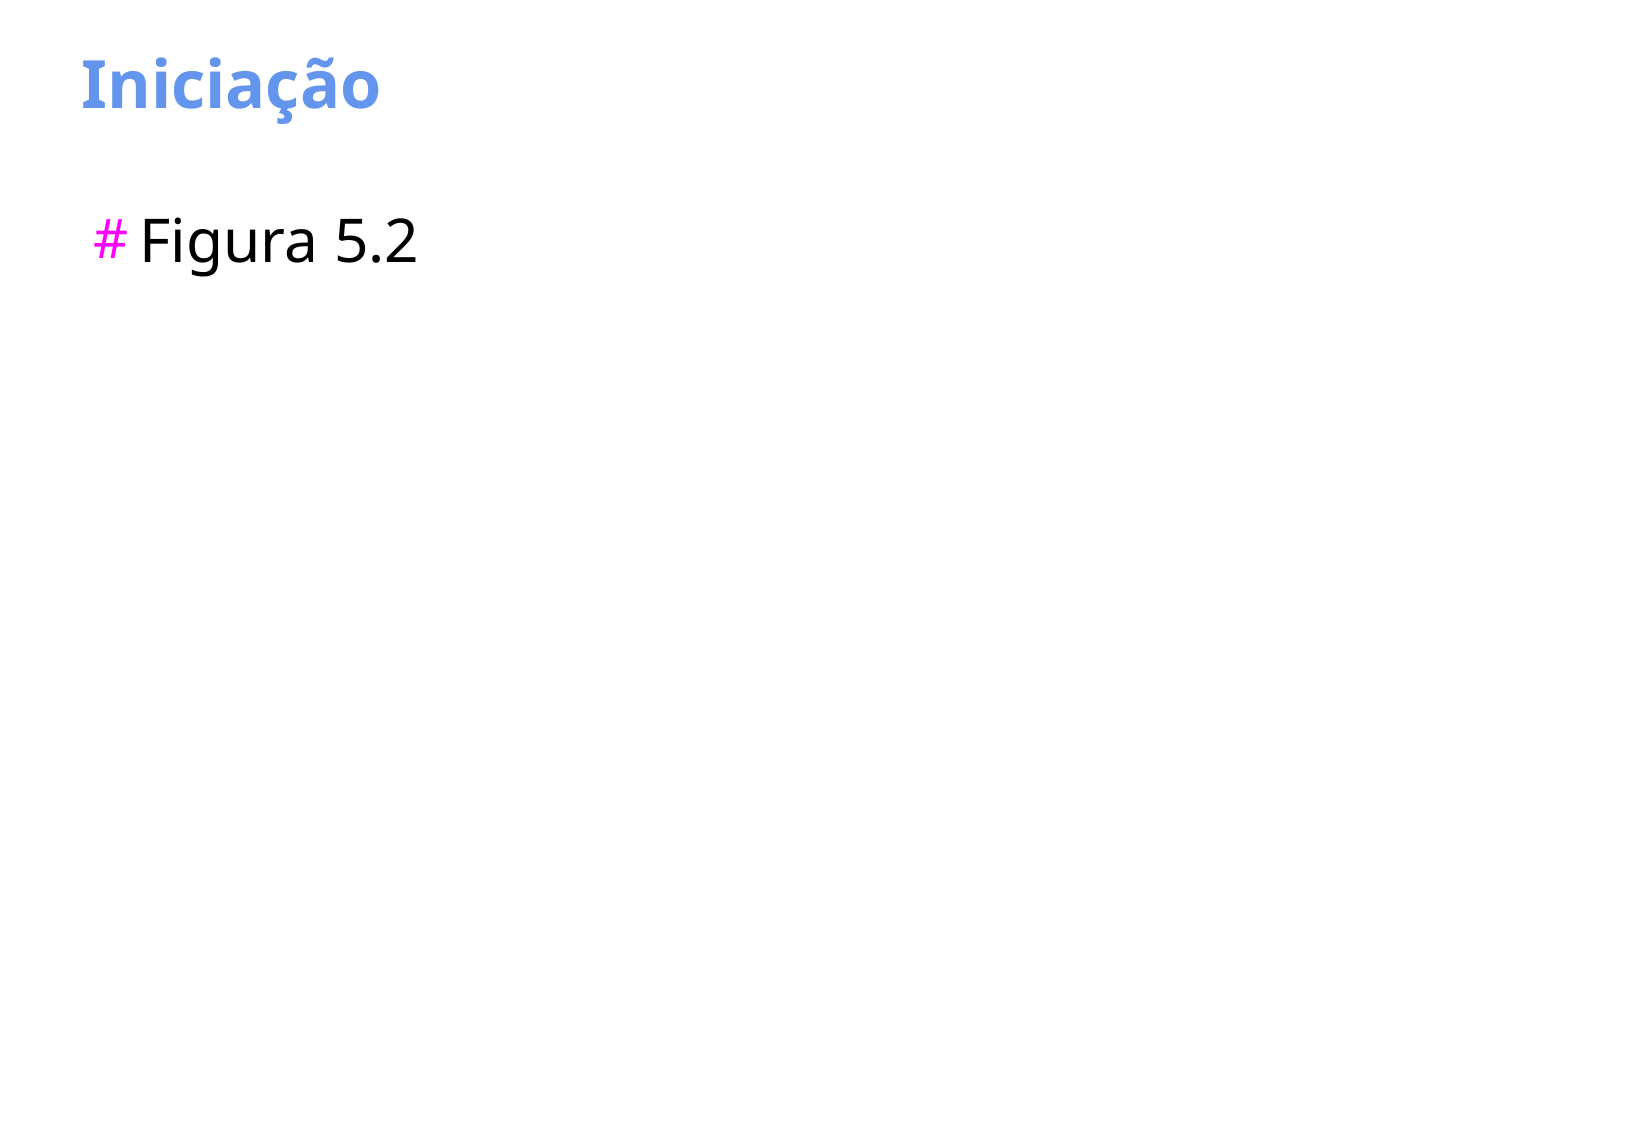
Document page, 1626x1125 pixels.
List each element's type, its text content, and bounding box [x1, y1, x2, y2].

list Figura 5.2 [81, 165, 1544, 1016]
title Iniciação [81, 41, 1544, 122]
